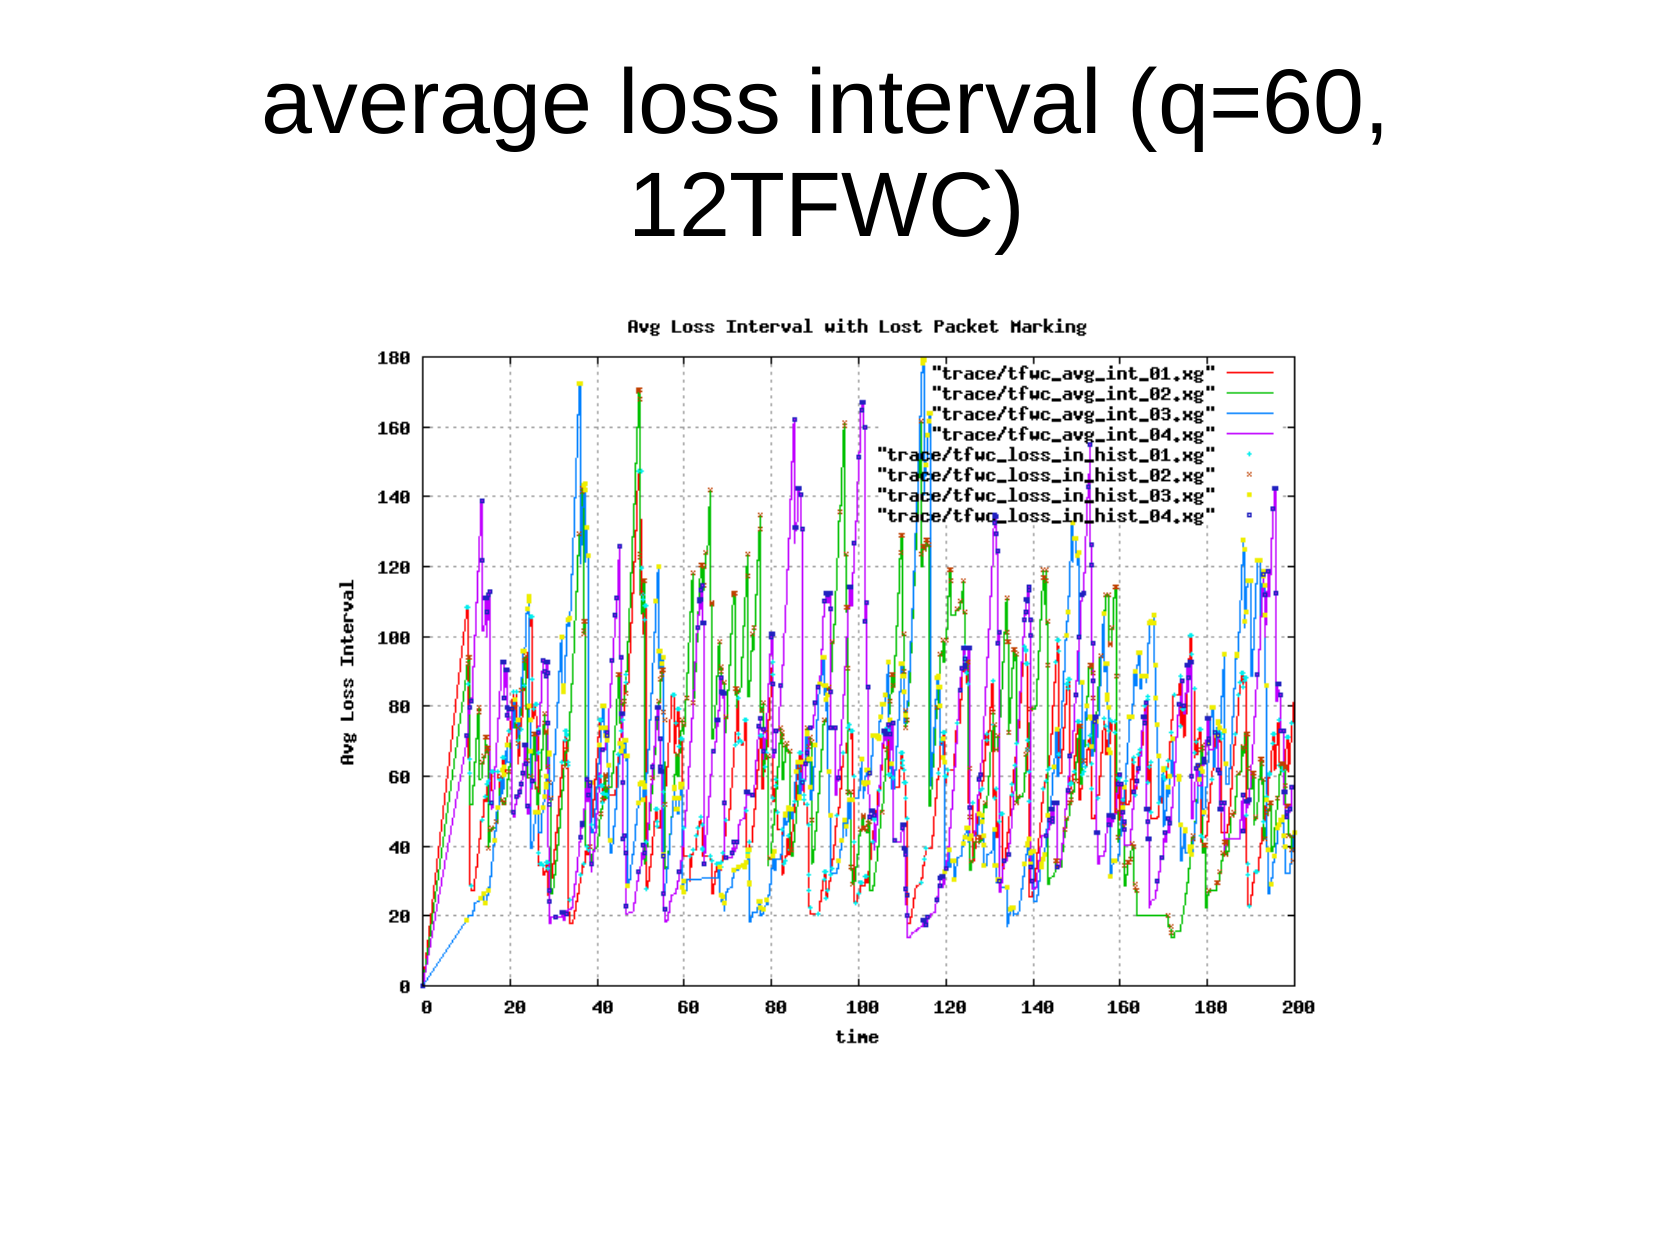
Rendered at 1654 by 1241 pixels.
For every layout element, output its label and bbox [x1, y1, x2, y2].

picture [327, 297, 1327, 1048]
